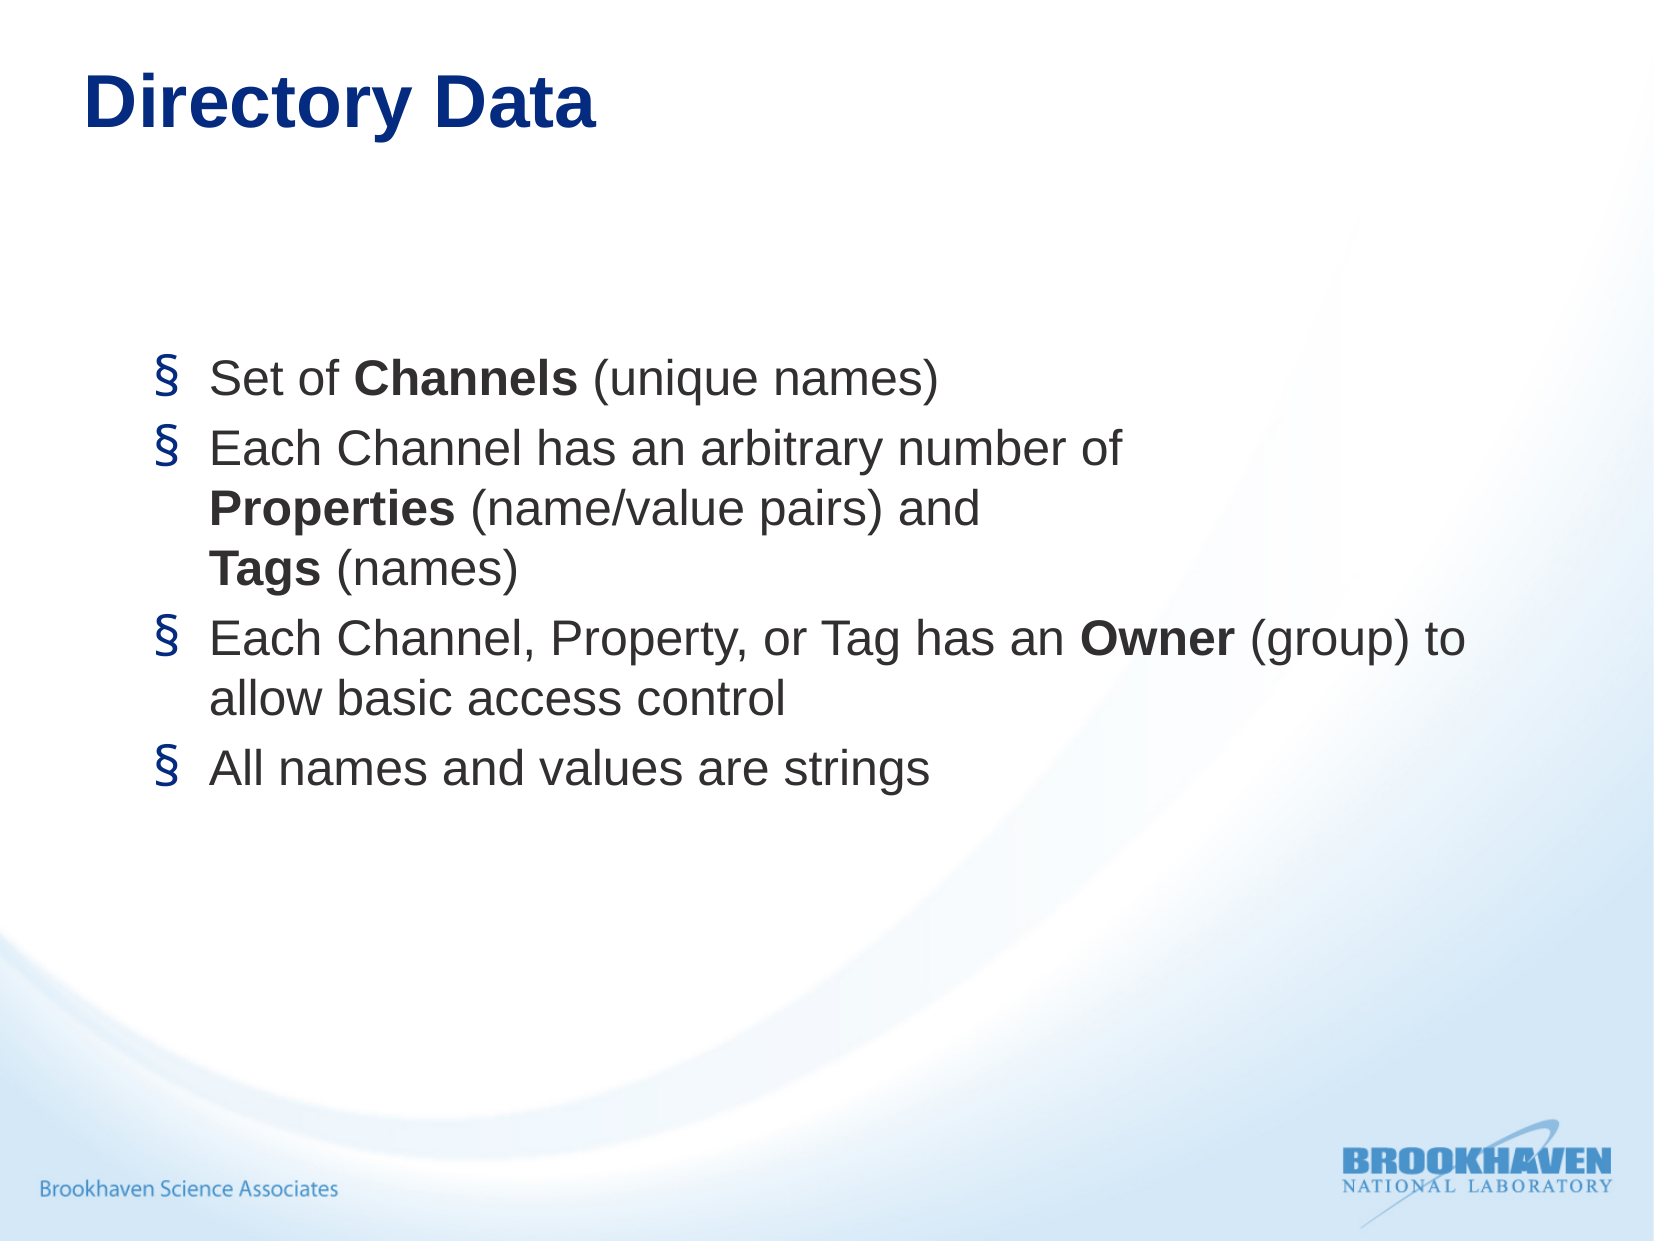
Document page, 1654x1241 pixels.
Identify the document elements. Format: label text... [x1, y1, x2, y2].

picture [0, 0, 1654, 1241]
title Directory Data [68, 55, 1585, 253]
list Set of Channels (unique names) Each Channel has an arbitrary number of Properties (name/value pairs) and Tags (names) Each Channel, Property, or Tag has an Owner (group) to allow basic access control All names and values are strings [137, 330, 1516, 1034]
